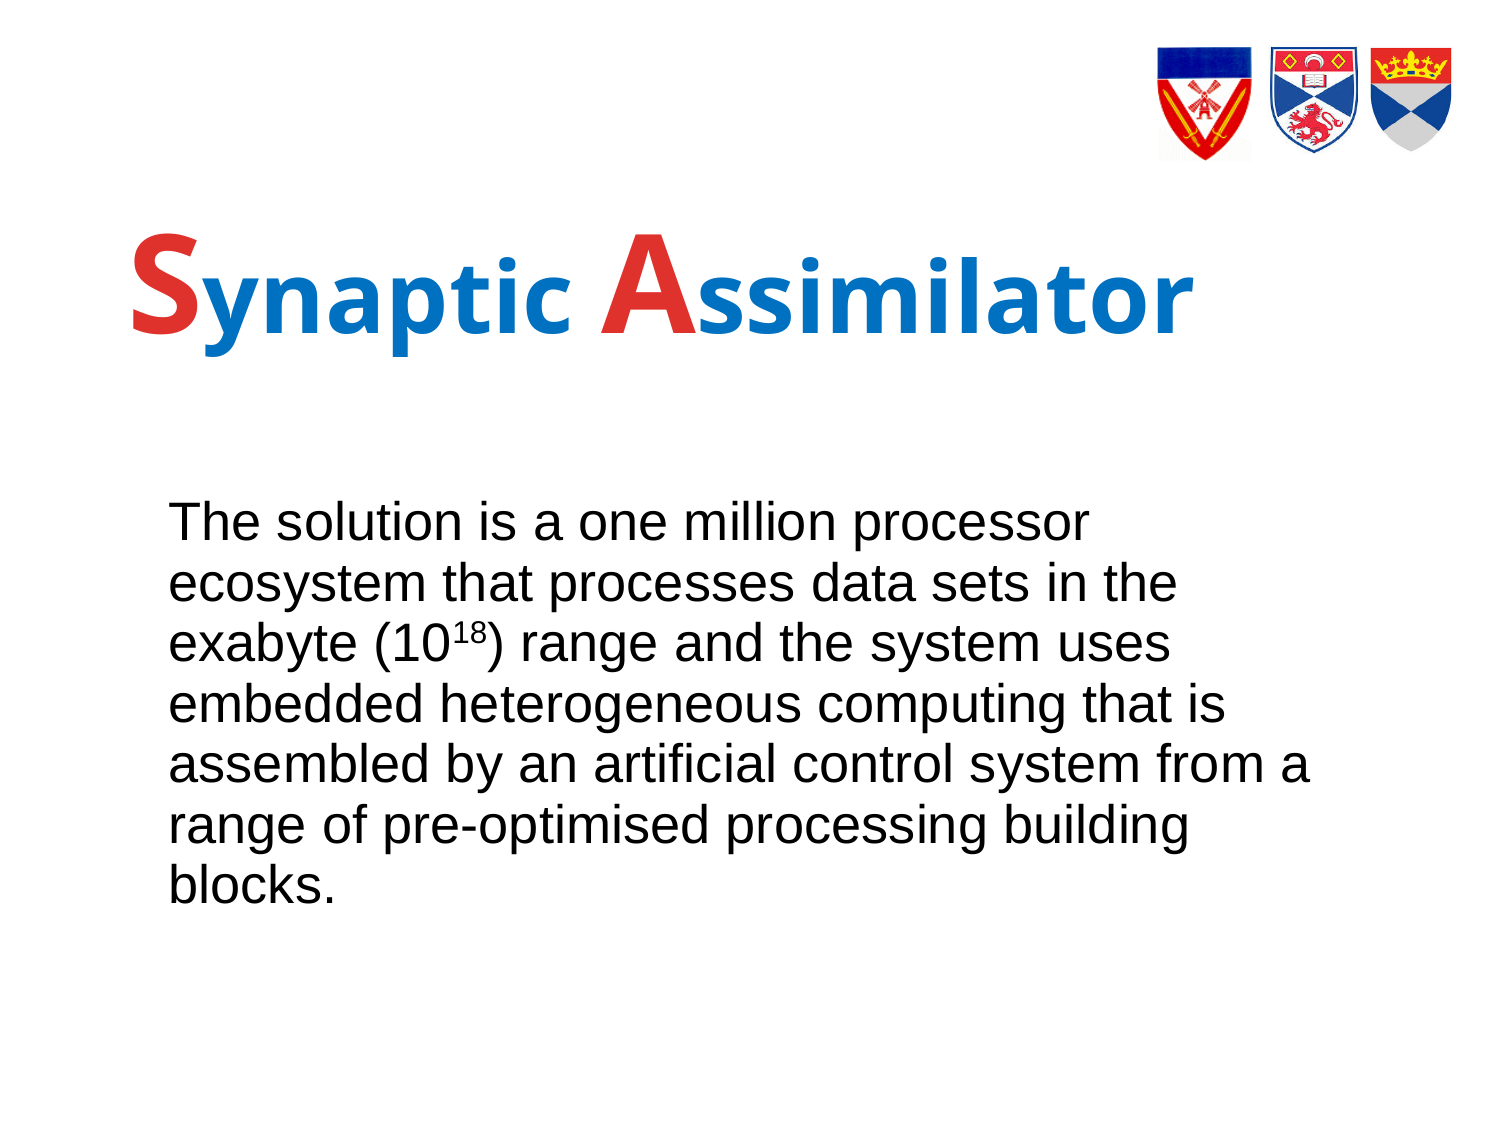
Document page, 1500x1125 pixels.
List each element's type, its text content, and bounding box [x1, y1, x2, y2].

text_box The solution is a one million processor ecosystem that processes data sets in the exabyte (1018) range and the system uses embedded heterogeneous computing that is assembled by an artificial control system from a range of pre-optimised processing building blocks. [153, 484, 1359, 925]
picture [1157, 47, 1252, 161]
picture [1268, 45, 1465, 154]
text_box Synaptic Assimilator [112, 179, 1359, 355]
